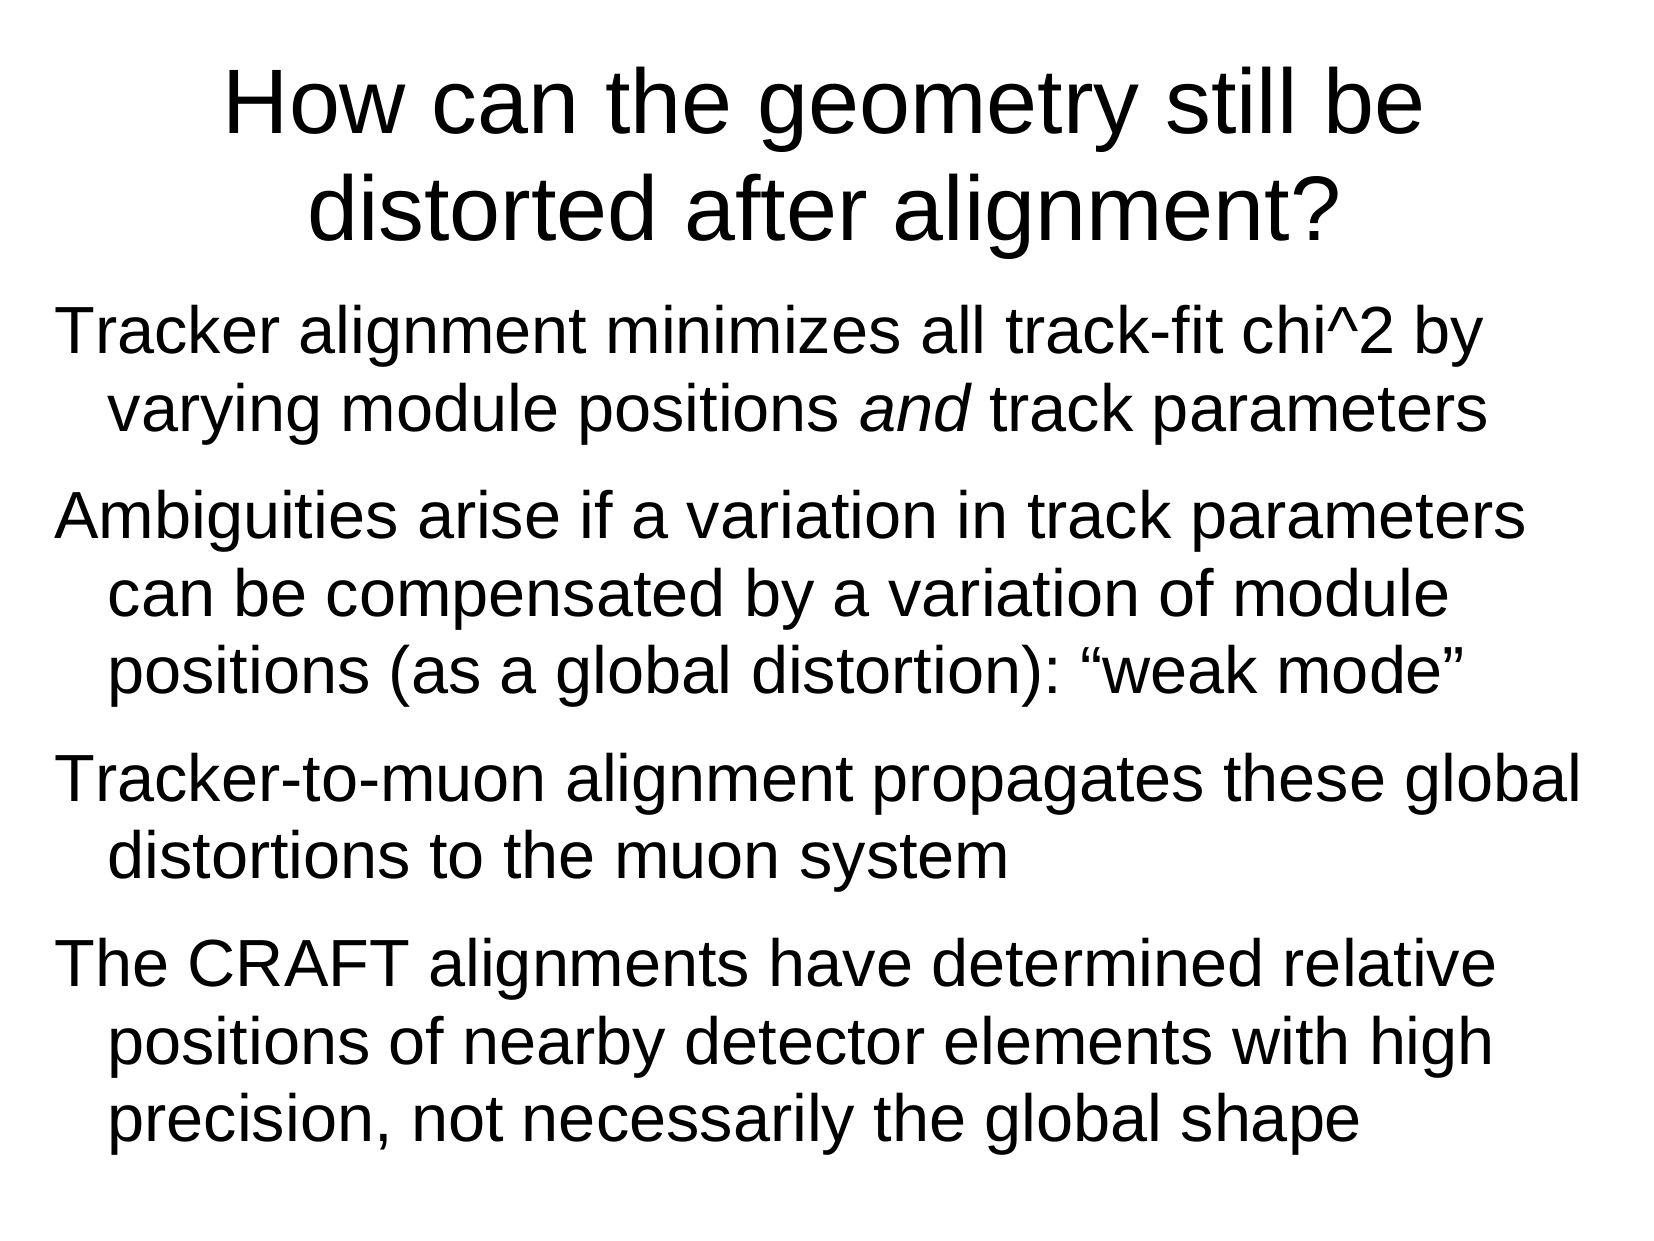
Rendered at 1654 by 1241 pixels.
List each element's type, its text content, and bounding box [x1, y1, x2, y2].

list Tracker alignment minimizes all track-fit chi^2 by varying module positions and track parameters Ambiguities arise if a variation in track parameters can be compensated by a variation of module positions (as a global distortion): “weak mode” Tracker-to-muon alignment propagates these global distortions to the muon system The CRAFT alignments have determined relative positions of nearby detector elements with high precision, not necessarily the global shape [37, 290, 1613, 1211]
title How can the geometry still be distorted after alignment? [75, 38, 1576, 268]
